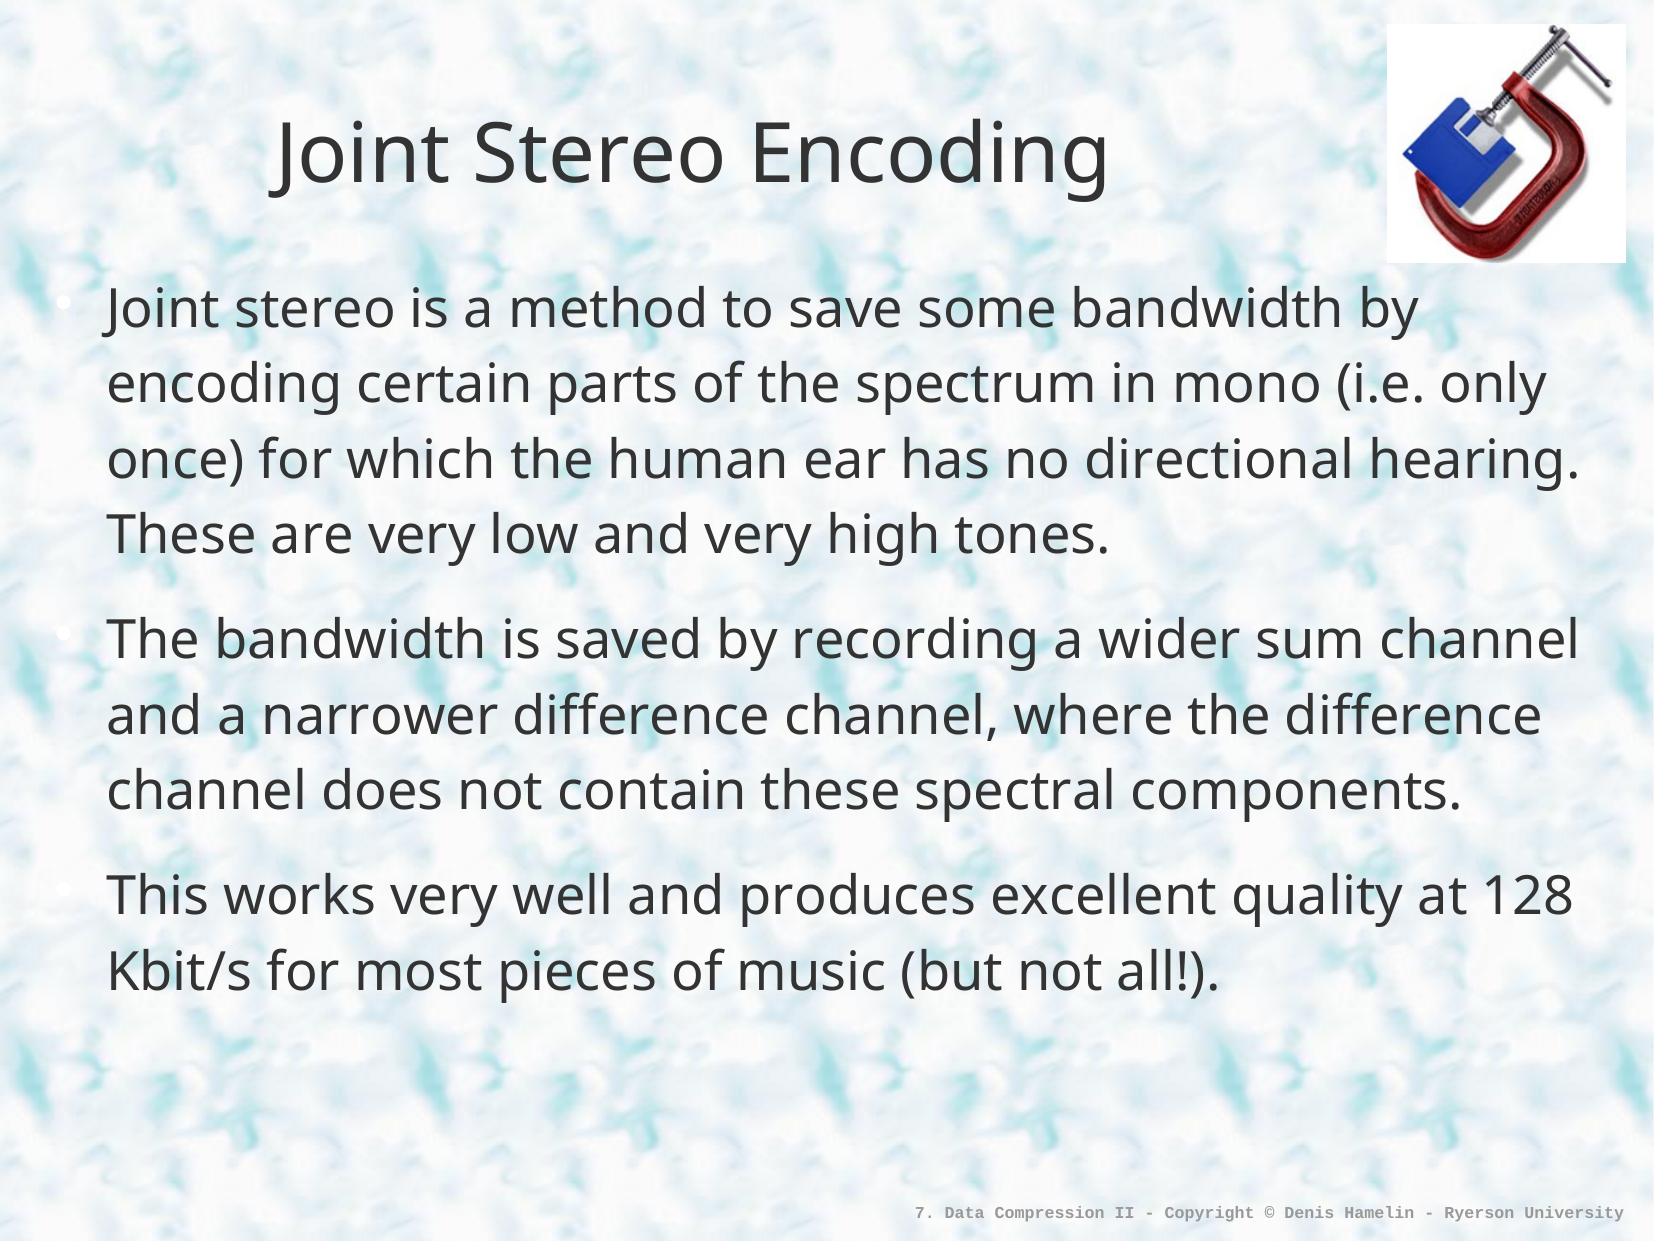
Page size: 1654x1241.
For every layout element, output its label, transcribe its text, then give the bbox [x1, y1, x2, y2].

list Joint stereo is a method to save some bandwidth by encoding certain parts of the spectrum in mono (i.e. only once) for which the human ear has no directional hearing. These are very low and very high tones. The bandwidth is saved by recording a wider sum channel and a narrower difference channel, where the difference channel does not contain these spectral components. This works very well and produces excellent quality at 128 Kbit/s for most pieces of music (but not all!). [37, 262, 1613, 1120]
picture [0, 0, 1654, 1241]
title Joint Stereo Encoding [37, 37, 1350, 245]
